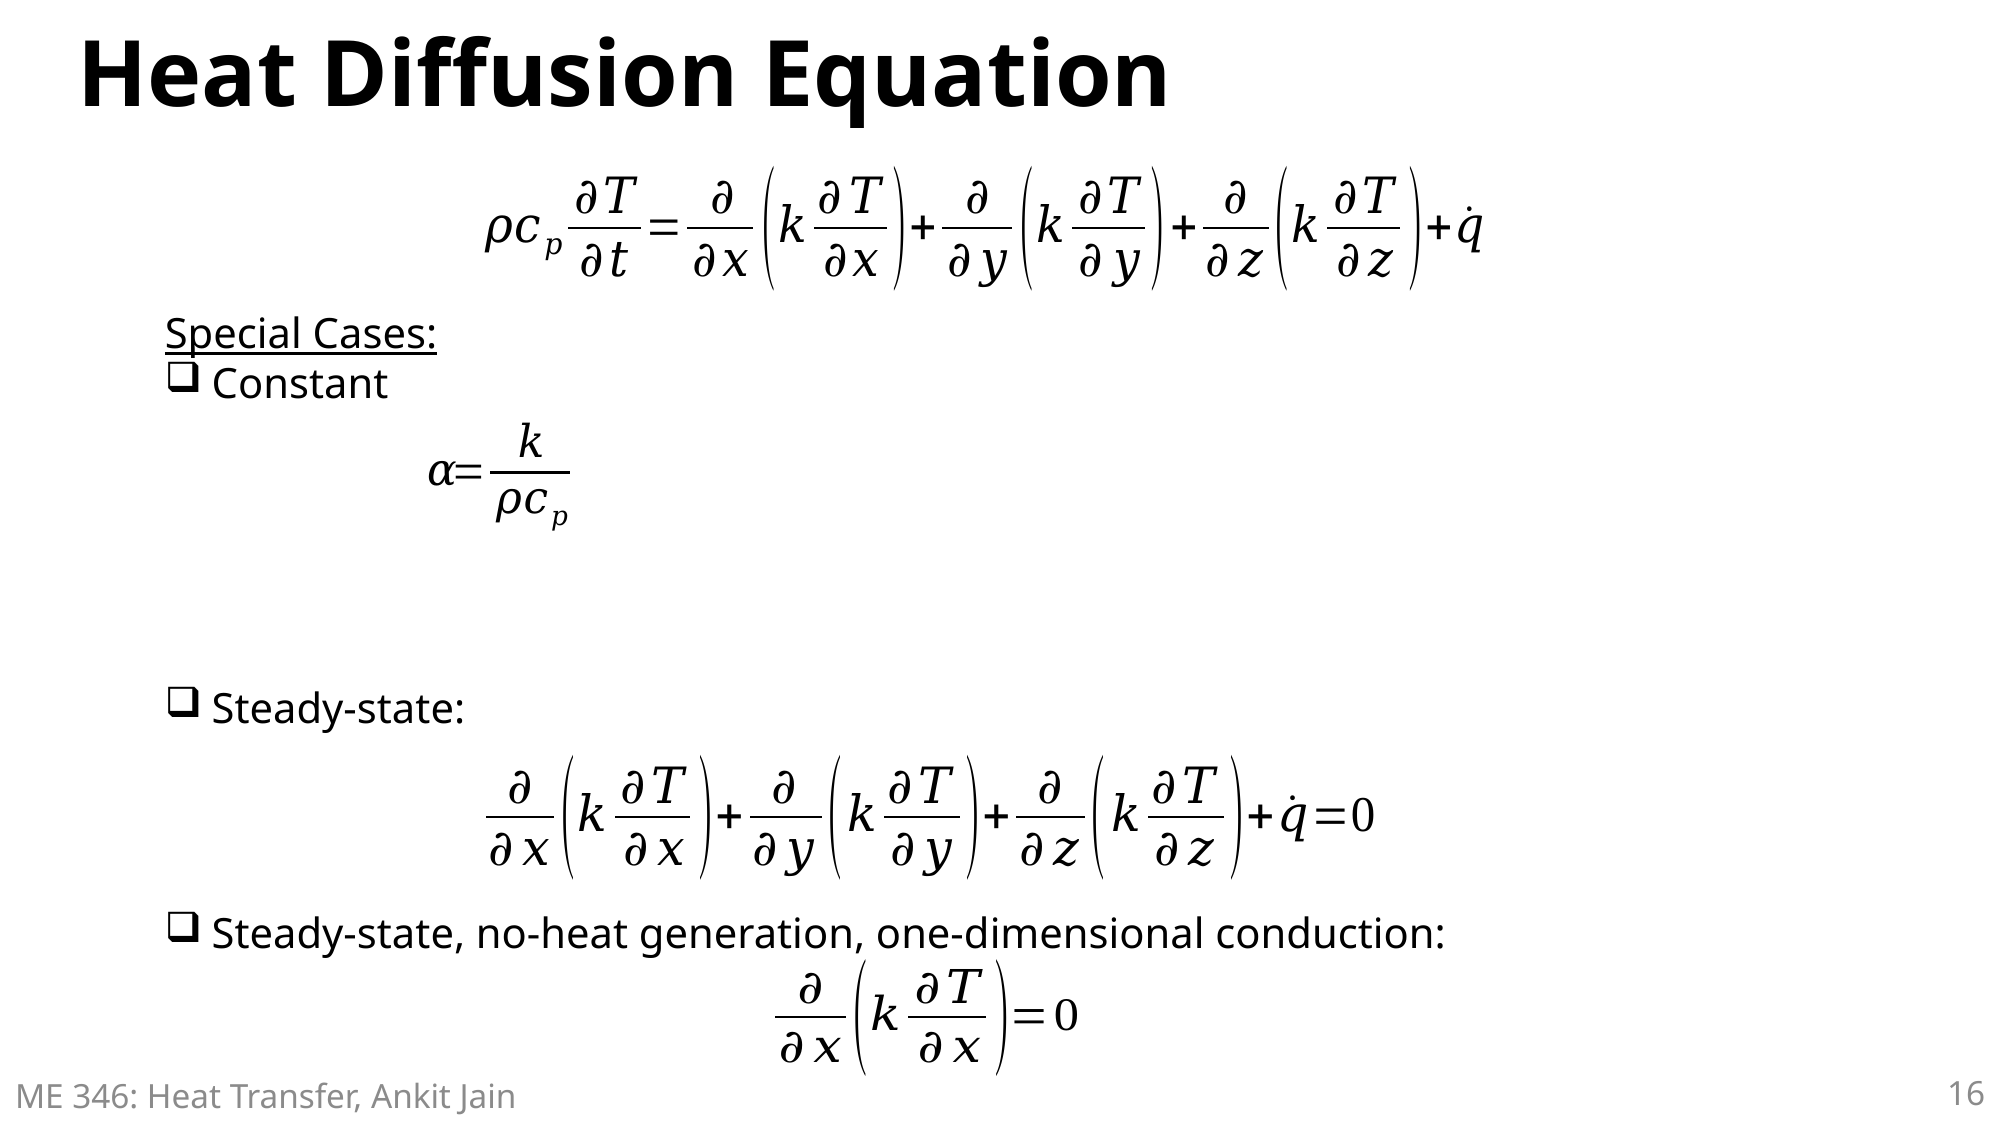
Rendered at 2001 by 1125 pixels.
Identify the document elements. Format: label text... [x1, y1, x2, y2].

chart [470, 163, 1497, 295]
chart [759, 957, 1091, 1080]
chart [413, 417, 583, 532]
title Heat Diffusion Equation [62, 0, 1788, 186]
chart [470, 753, 1390, 884]
footer ME 346: Heat Transfer, Ankit Jain [0, 1065, 1045, 1125]
text_box Special Cases: Constant Steady-state: Steady-state, no-heat generation, one-dimensional conduction: [150, 299, 1462, 965]
